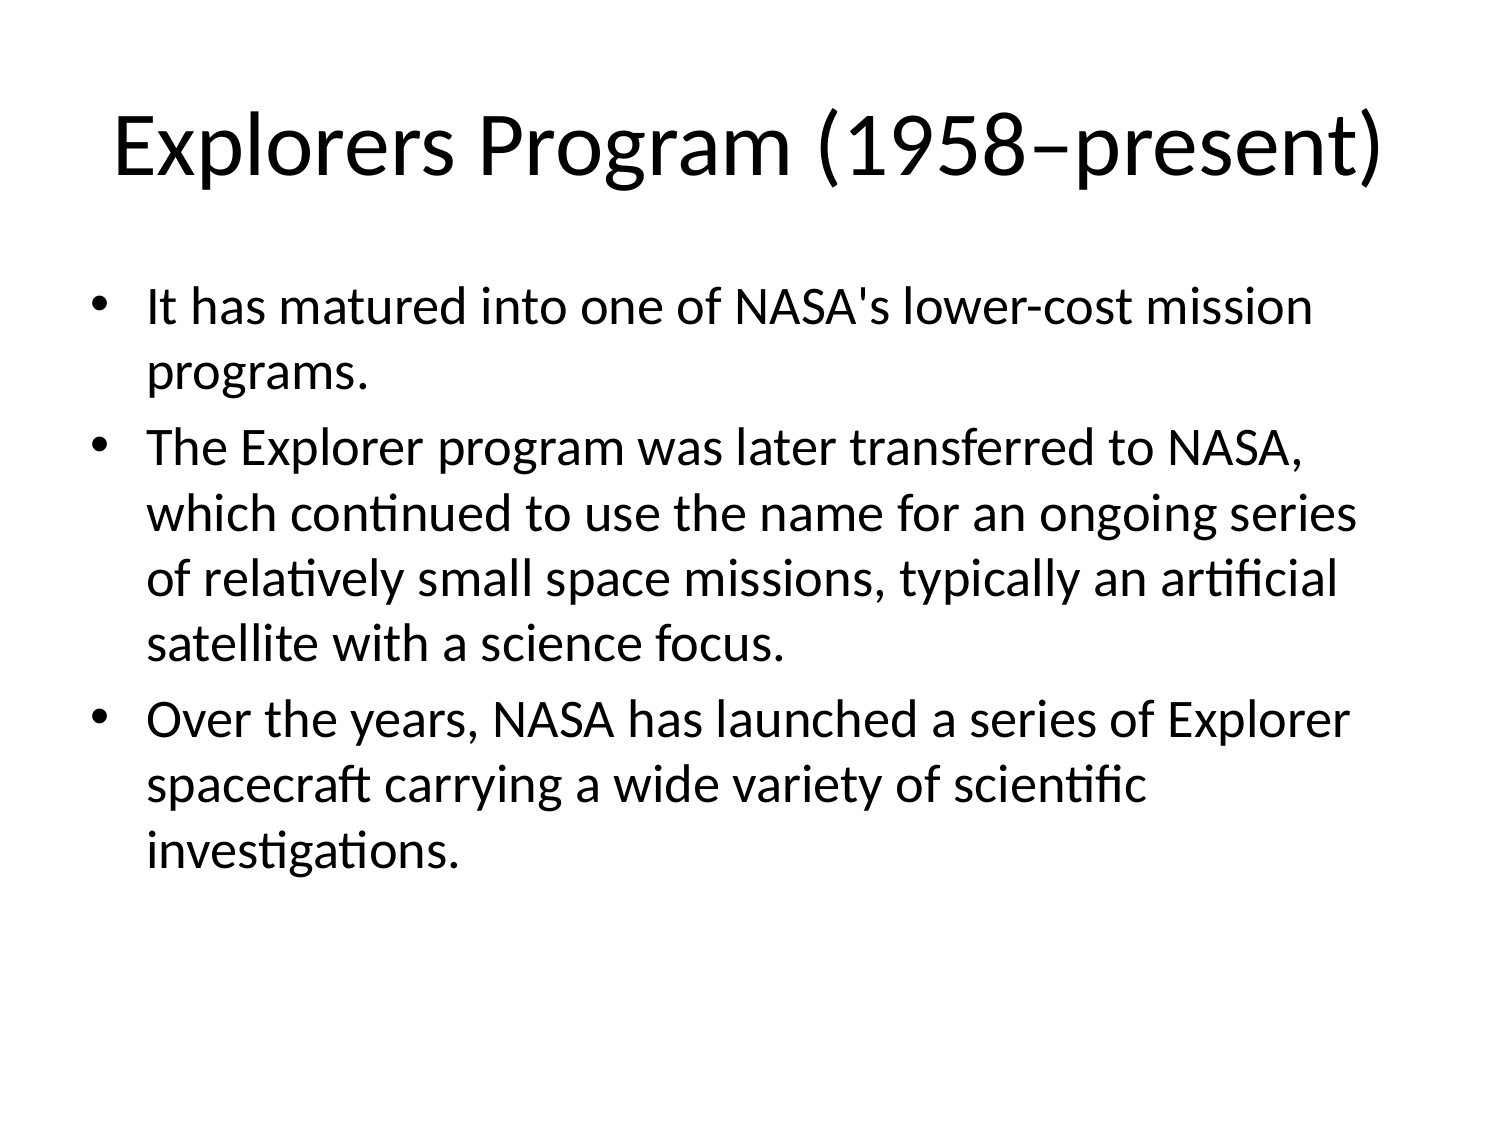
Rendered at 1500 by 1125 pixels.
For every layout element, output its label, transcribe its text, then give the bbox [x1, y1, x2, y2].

list It has matured into one of NASA's lower-cost mission programs. The Explorer program was later transferred to NASA, which continued to use the name for an ongoing series of relatively small space missions, typically an artificial satellite with a science focus. Over the years, NASA has launched a series of Explorer spacecraft carrying a wide variety of scientific investigations. [75, 262, 1425, 1005]
title Explorers Program (1958–present) [75, 45, 1425, 233]
